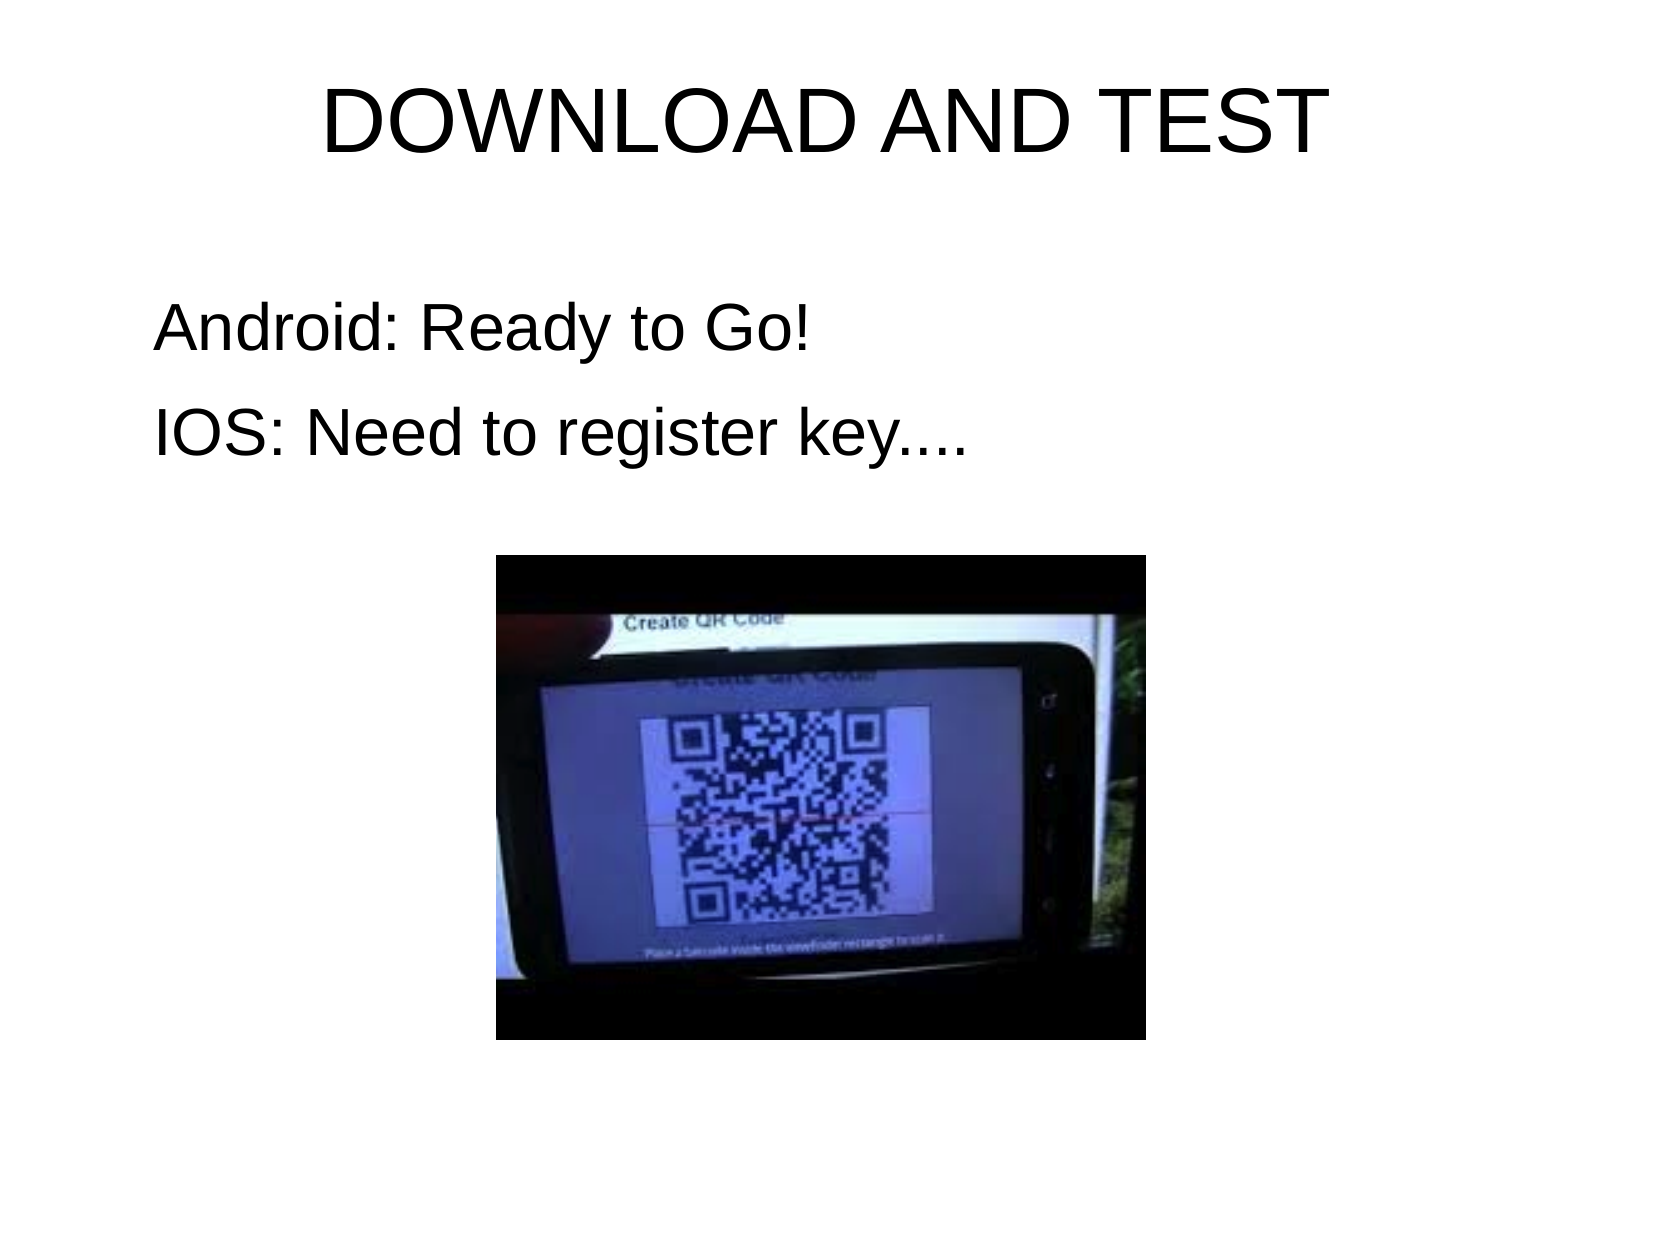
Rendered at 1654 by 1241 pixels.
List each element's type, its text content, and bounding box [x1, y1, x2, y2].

picture [496, 555, 1146, 1040]
title DOWNLOAD AND TEST [82, 17, 1571, 225]
list Android: Ready to Go! IOS: Need to register key.... [82, 290, 1538, 1010]
